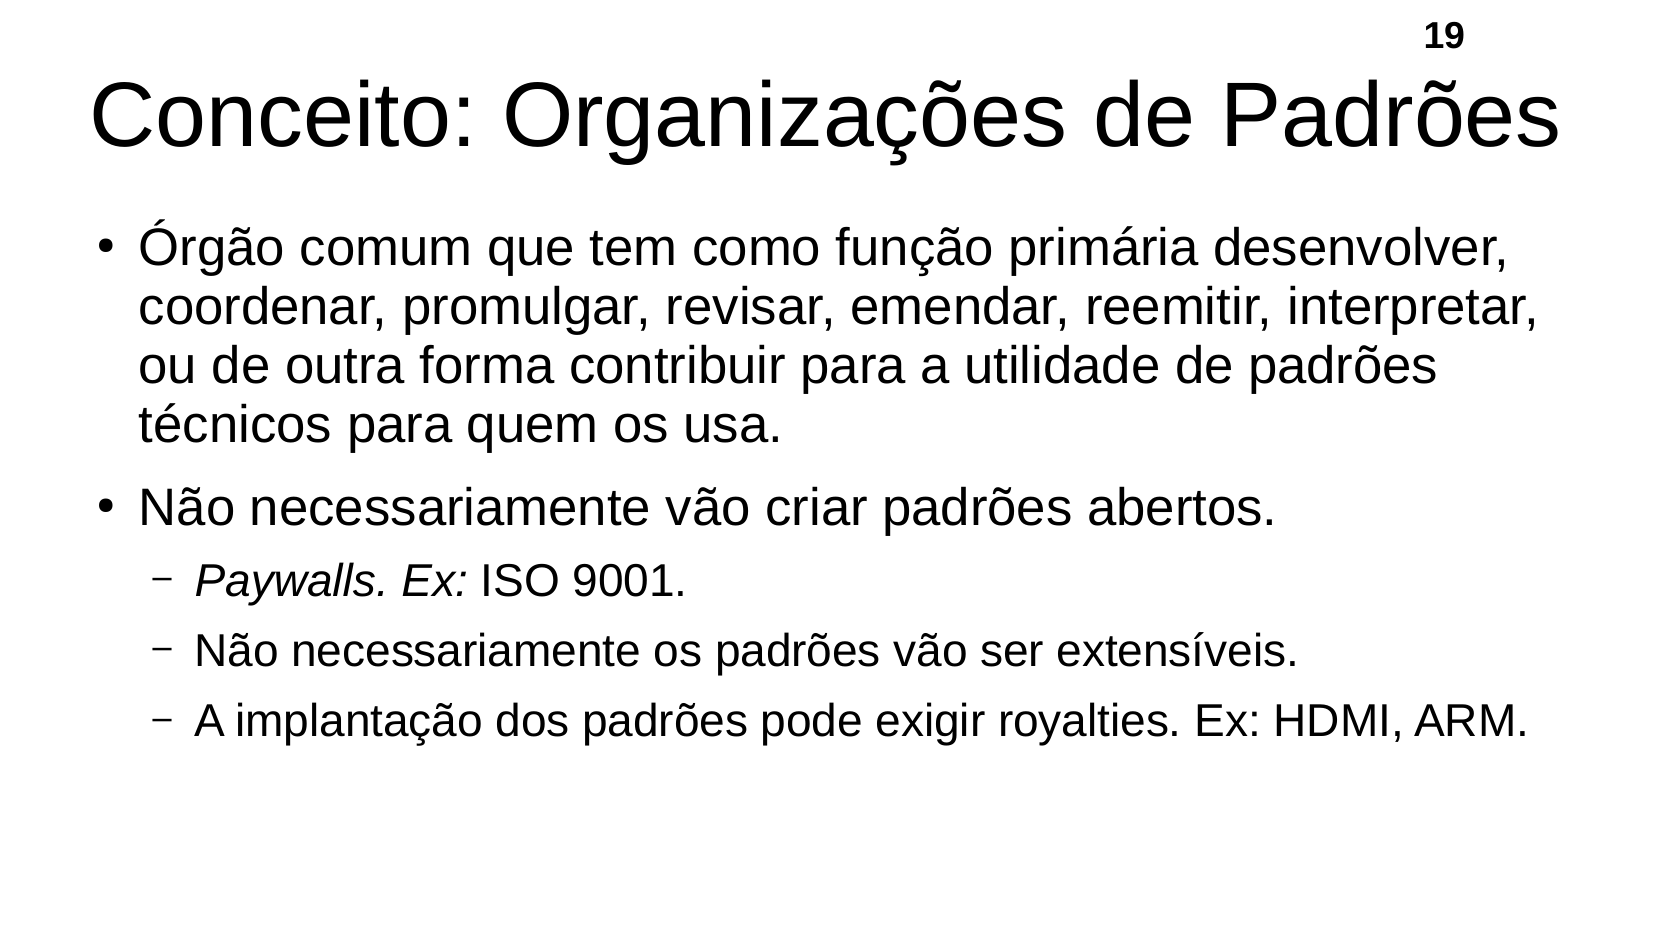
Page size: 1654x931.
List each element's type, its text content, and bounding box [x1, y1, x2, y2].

text_box <número> [1408, 0, 1654, 71]
list Órgão comum que tem como função primária desenvolver, coordenar, promulgar, revisar, emendar, reemitir, interpretar, ou de outra forma contribuir para a utilidade de padrões técnicos para quem os usa. Não necessariamente vão criar padrões abertos. Paywalls. Ex: ISO 9001. Não necessariamente os padrões vão ser extensíveis. A implantação dos padrões pode exigir royalties. Ex: HDMI, ARM. [82, 217, 1571, 758]
title Conceito: Organizações de Padrões [82, 37, 1571, 193]
